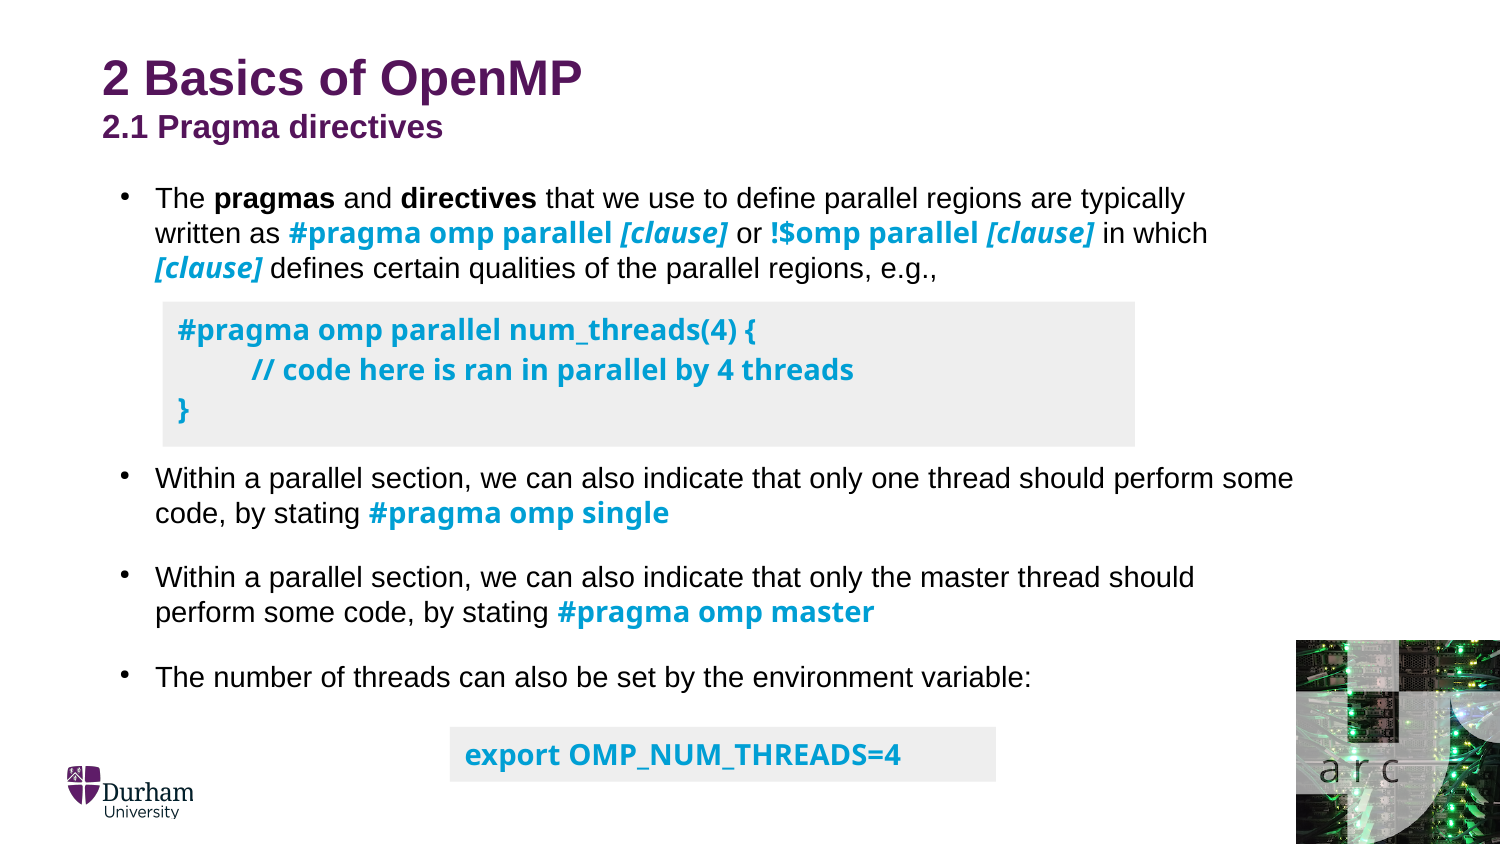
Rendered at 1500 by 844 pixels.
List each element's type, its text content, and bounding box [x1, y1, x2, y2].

list Within a parallel section, we can also indicate that only one thread should perform some code, by stating #pragma omp single Within a parallel section, we can also indicate that only the master thread should perform some code, by stating #pragma omp master The number of threads can also be set by the environment variable: [101, 394, 1297, 733]
list The pragmas and directives that we use to define parallel regions are typically written as #pragma omp parallel [clause] or !$omp parallel [clause] in which [clause] defines certain qualities of the parallel regions, e.g., [101, 179, 1232, 313]
text_box export OMP_NUM_THREADS=4 [449, 726, 996, 778]
title 2 Basics of OpenMP 2.1 Pragma directives [101, 45, 1399, 187]
picture [67, 766, 193, 819]
text_box #pragma omp parallel num_threads(4) { // code here is ran in parallel by 4 threads } [162, 301, 1135, 447]
picture [1296, 640, 1500, 844]
